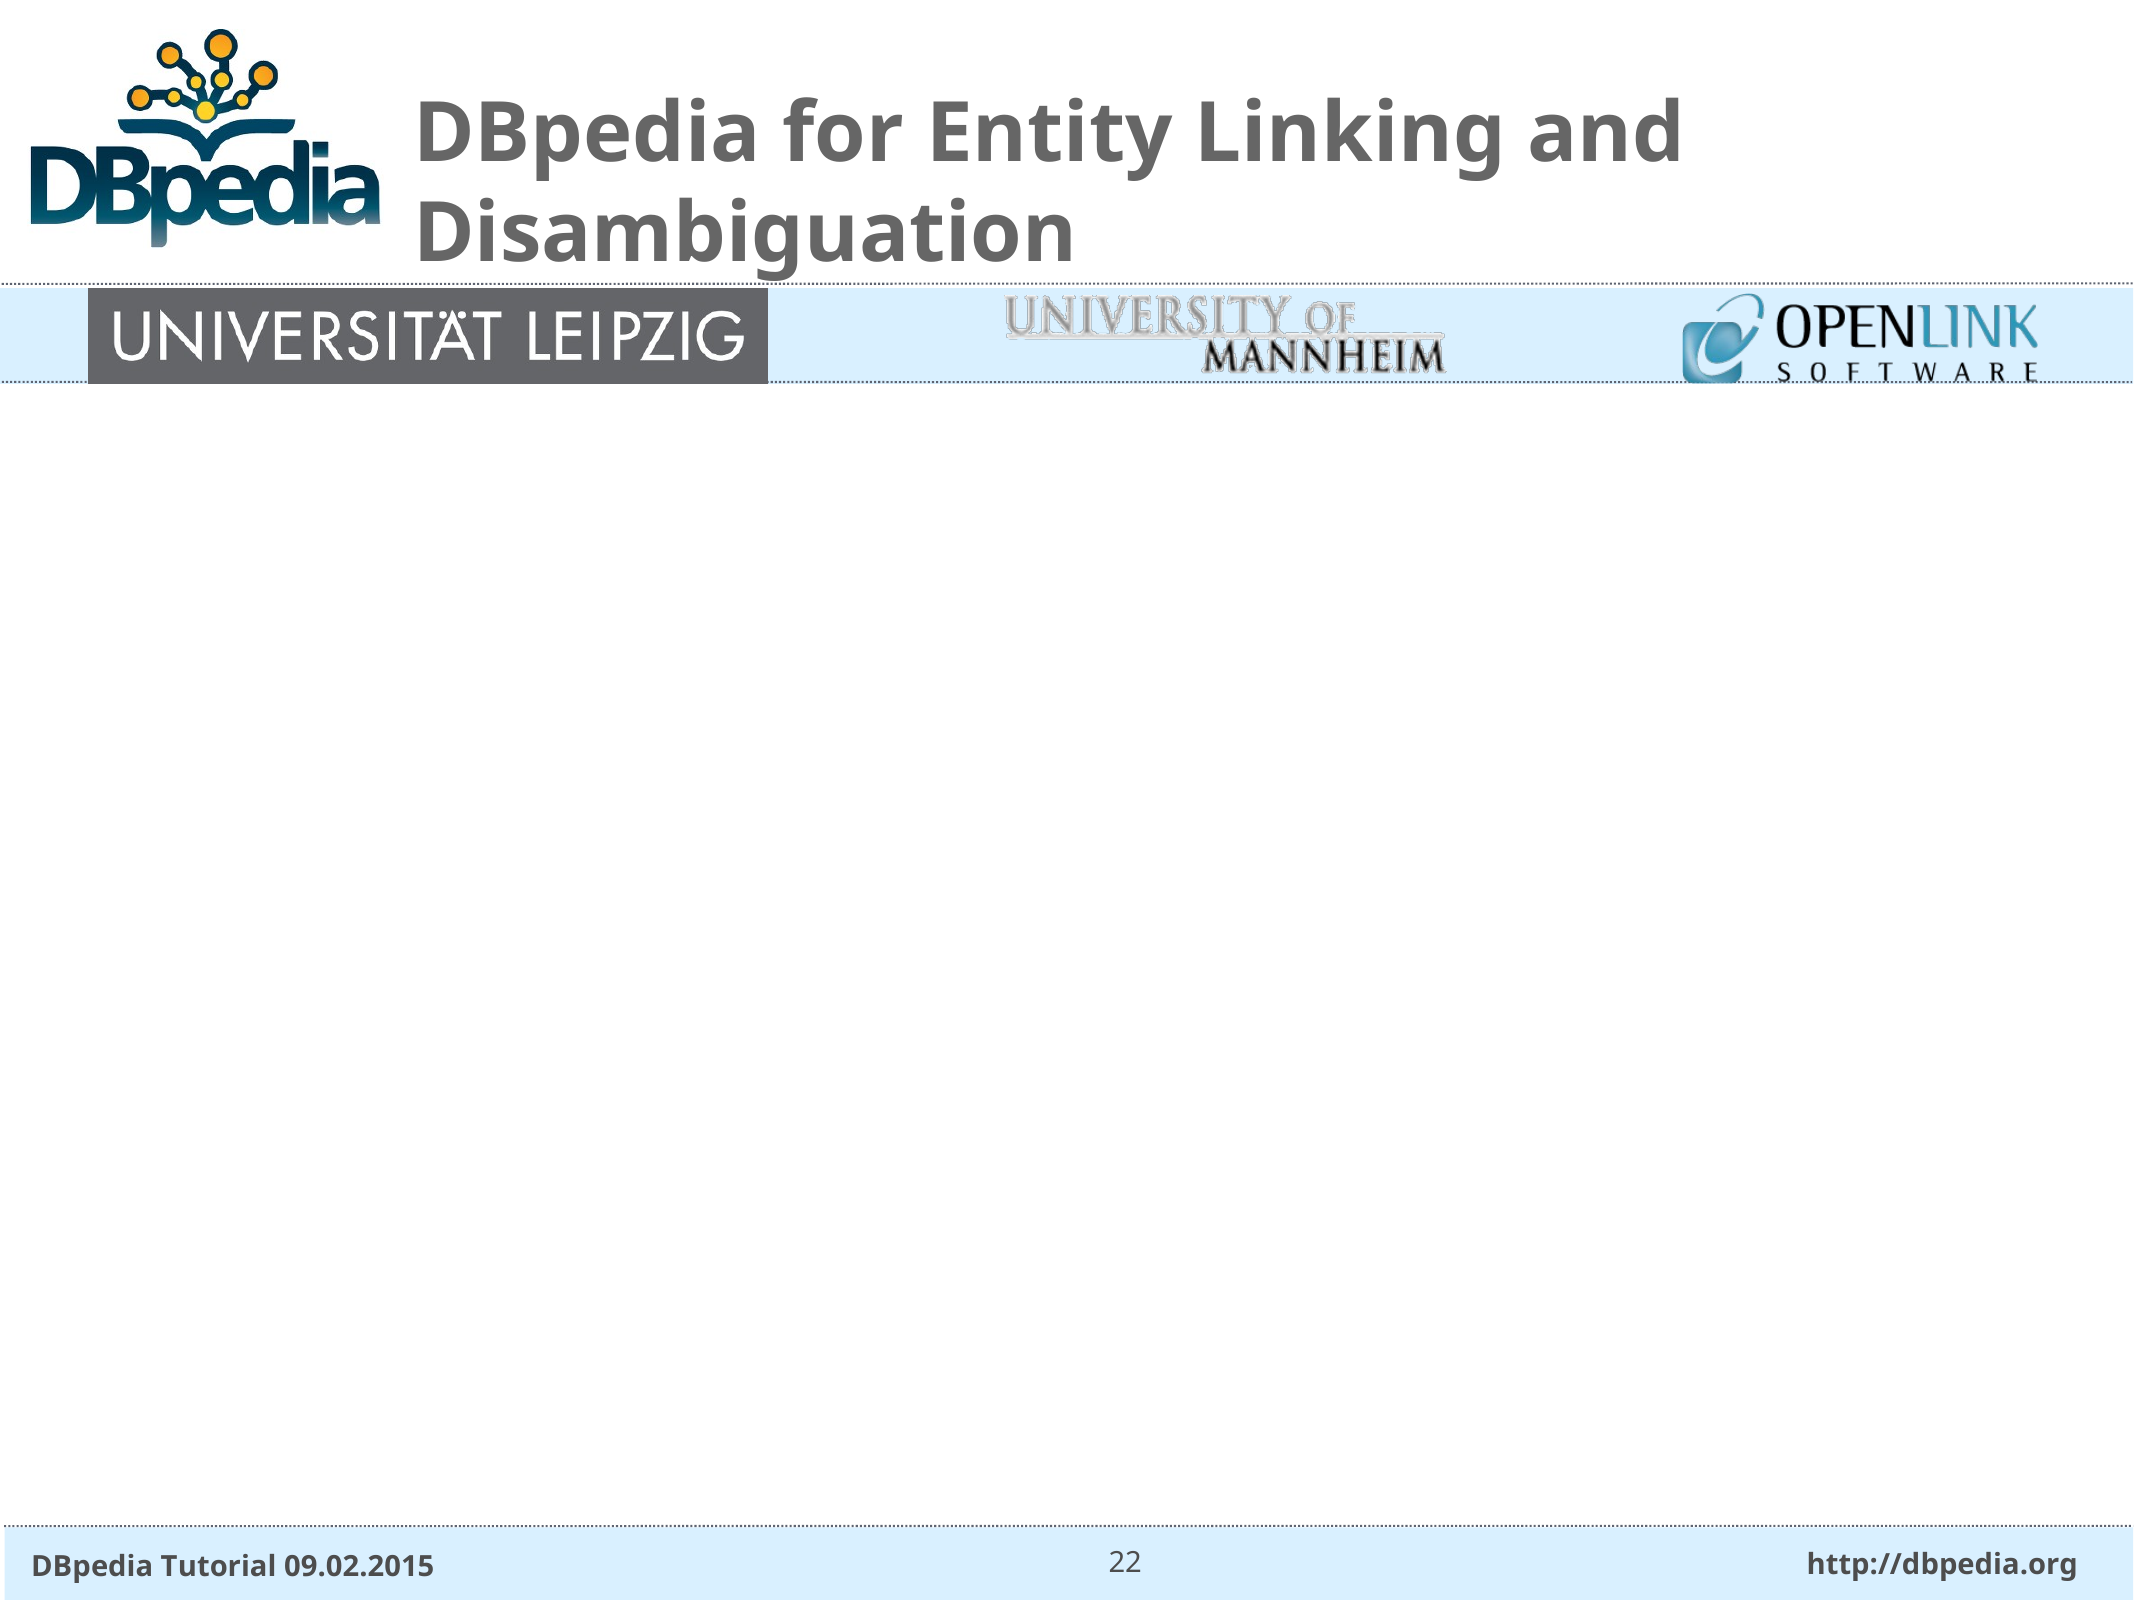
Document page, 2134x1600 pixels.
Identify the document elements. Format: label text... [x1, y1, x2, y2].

picture [1003, 295, 1447, 377]
picture [27, 29, 384, 250]
picture [1682, 293, 2038, 384]
title DBpedia for Entity Linking and Disambiguation [413, 77, 2097, 278]
picture [88, 288, 768, 384]
